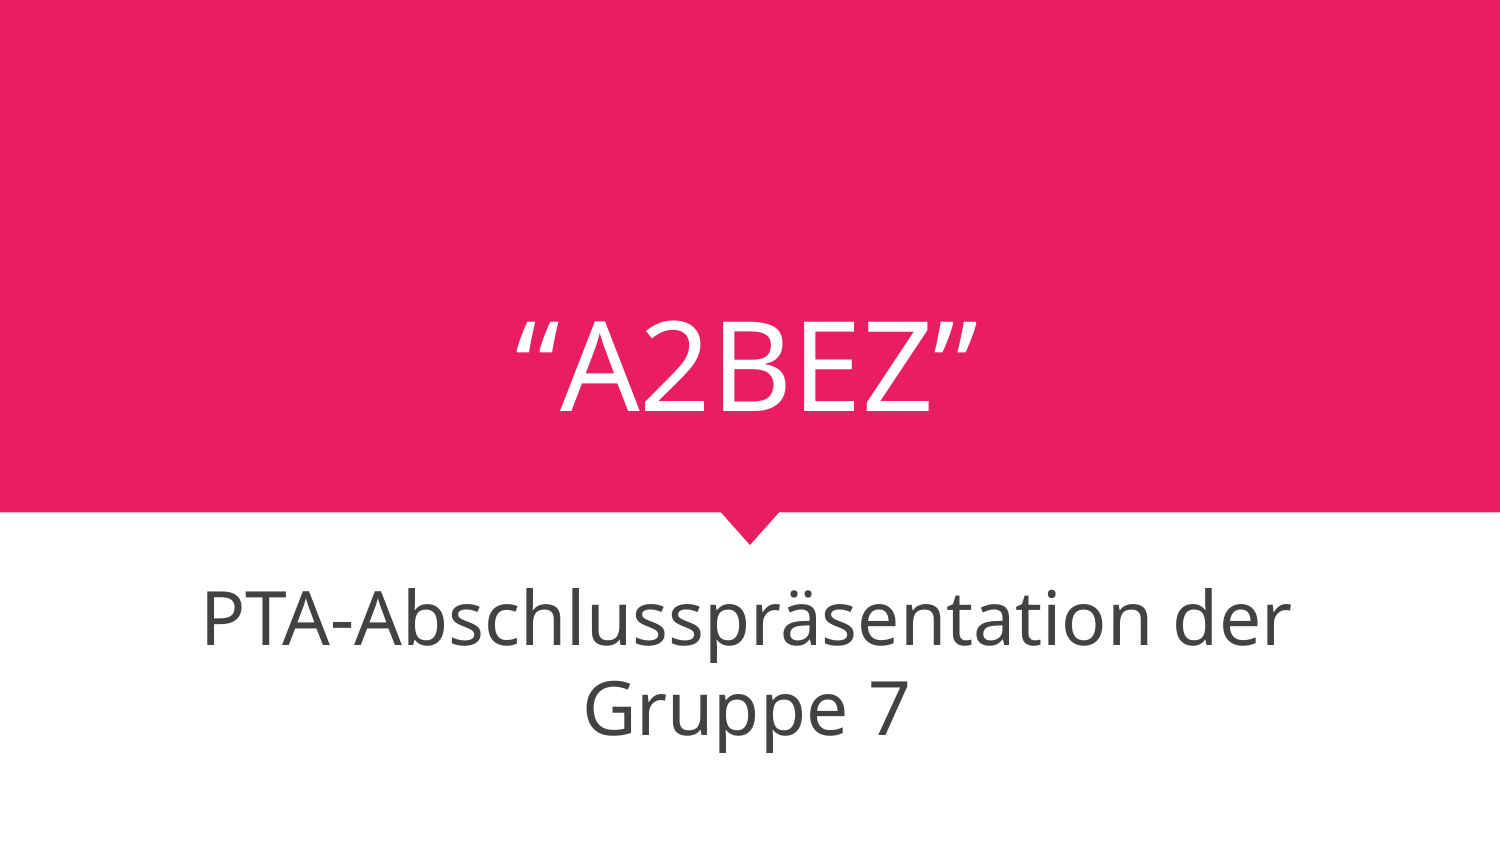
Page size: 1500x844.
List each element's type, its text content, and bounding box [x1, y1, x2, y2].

title “A2BEZ” [67, 105, 1427, 452]
subtitle PTA-Abschlusspräsentation der Gruppe 7 [67, 557, 1427, 765]
